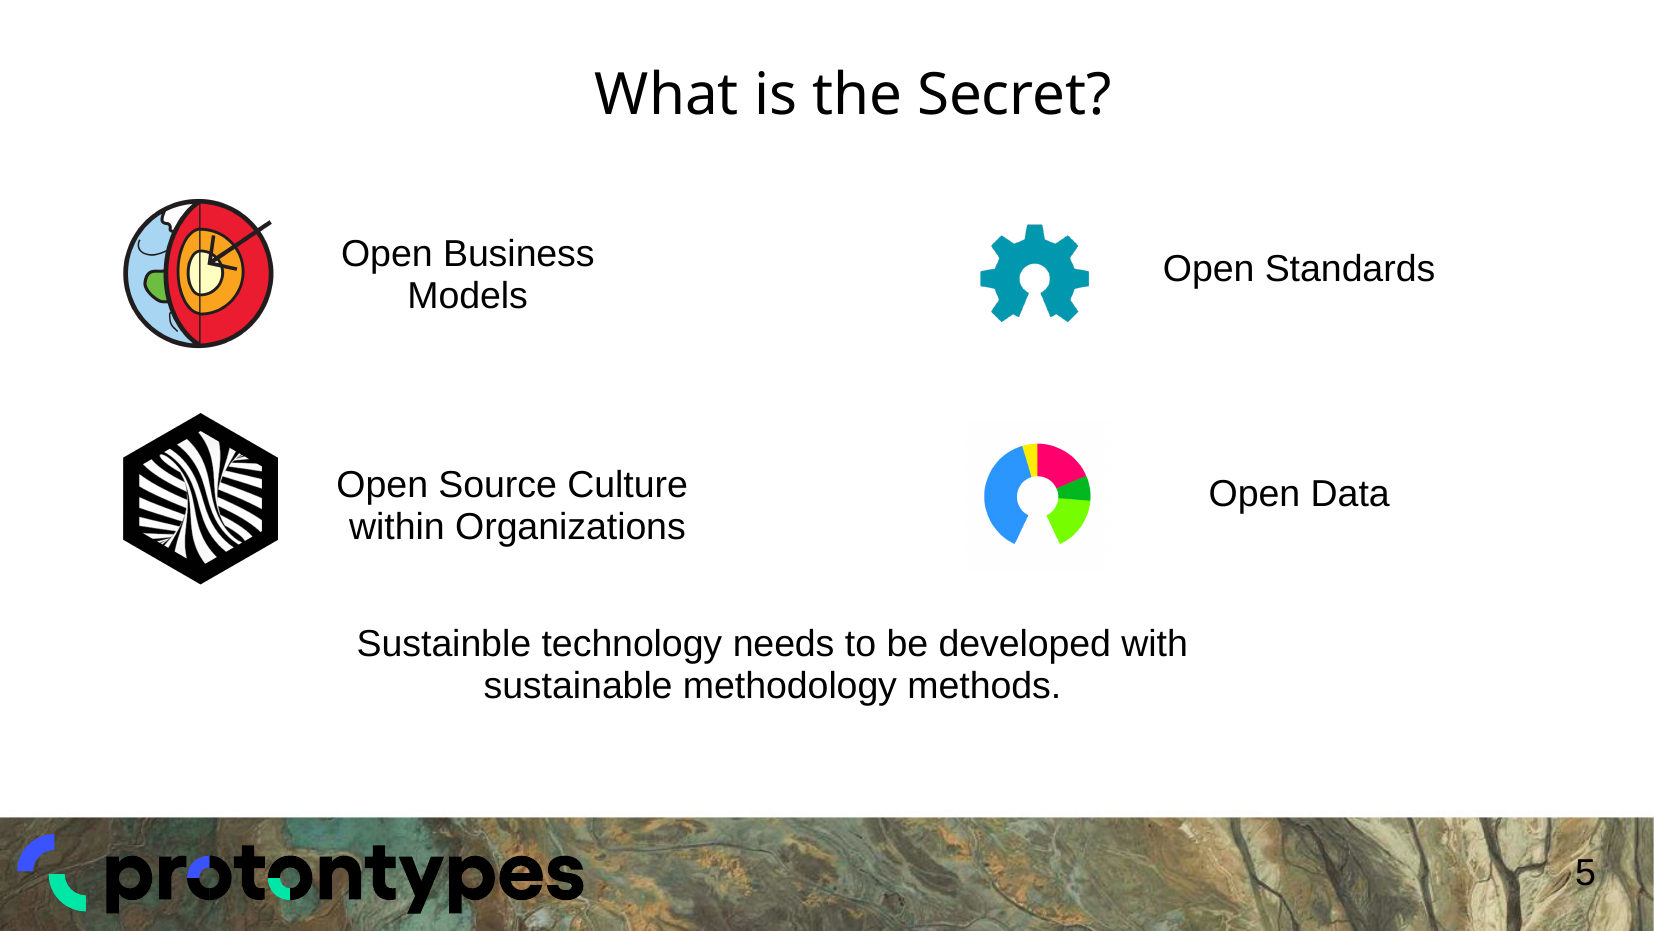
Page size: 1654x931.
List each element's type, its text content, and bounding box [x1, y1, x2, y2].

picture [0, 0, 1654, 931]
title What is the Secret? [82, 24, 1625, 161]
text_box Open Business Models [290, 225, 646, 324]
text_box Sustainble technology needs to be developed with sustainable methodology methods. [300, 615, 1246, 714]
text_box Open Source Culture within Organizations [300, 456, 736, 556]
text_box Open Data [1122, 465, 1477, 522]
text_box Open Standards [1122, 240, 1477, 301]
